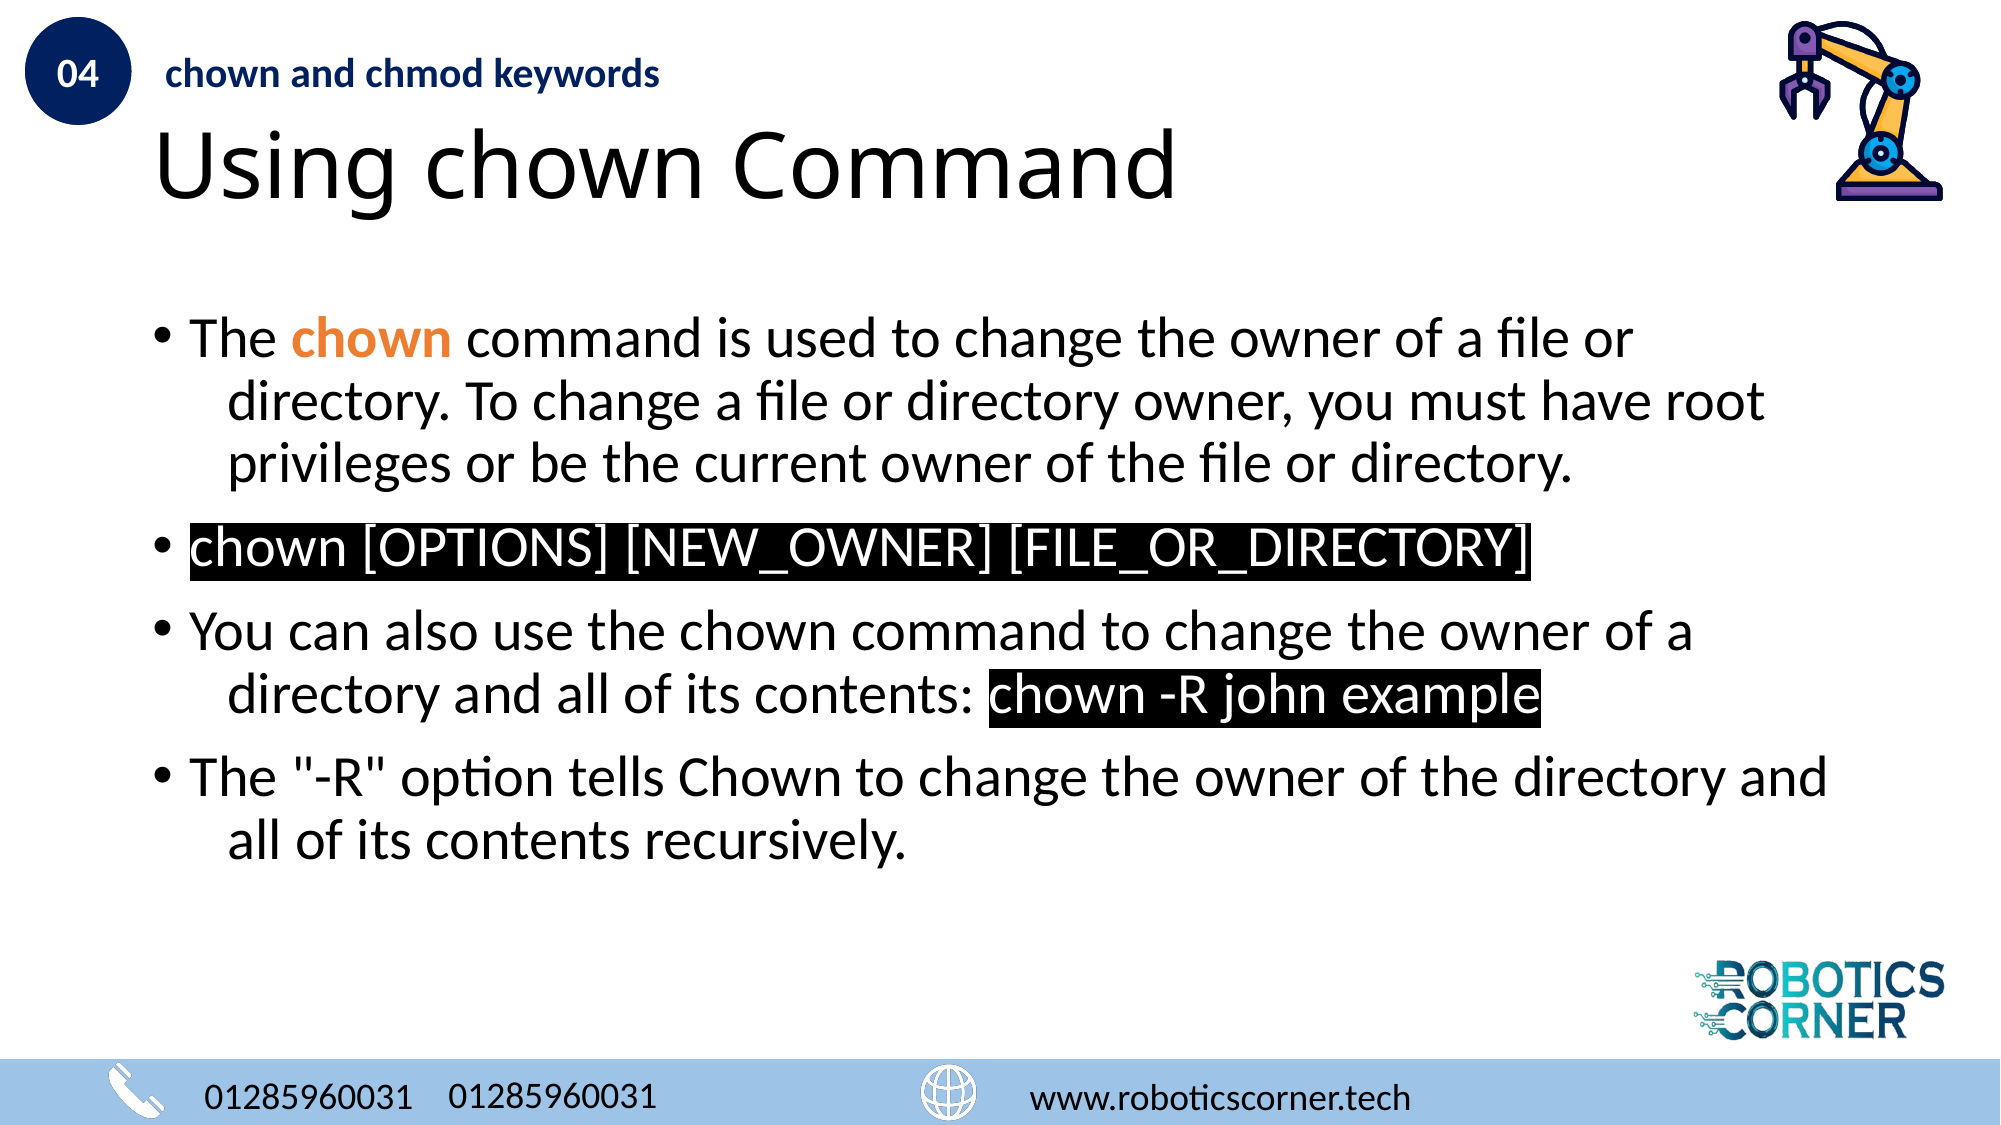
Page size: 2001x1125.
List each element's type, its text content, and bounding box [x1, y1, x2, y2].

text_box 04 [22, 14, 134, 128]
picture [1680, 859, 1953, 1125]
picture [103, 1057, 170, 1124]
title Using chown Command [137, 59, 1863, 278]
picture [915, 1059, 981, 1125]
list The chown command is used to change the owner of a file or directory. To change a file or directory owner, you must have root privileges or be the current owner of the file or directory. chown [OPTIONS] [NEW_OWNER] [FILE_OR_DIRECTORY] You can also use the chown command to change the owner of a directory and all of its contents: chown -R john example The "-R" option tells Chown to change the owner of the directory and all of its contents recursively. [137, 299, 1863, 1014]
picture [1771, 21, 1951, 201]
text_box chown and chmod keywords [150, 38, 846, 104]
